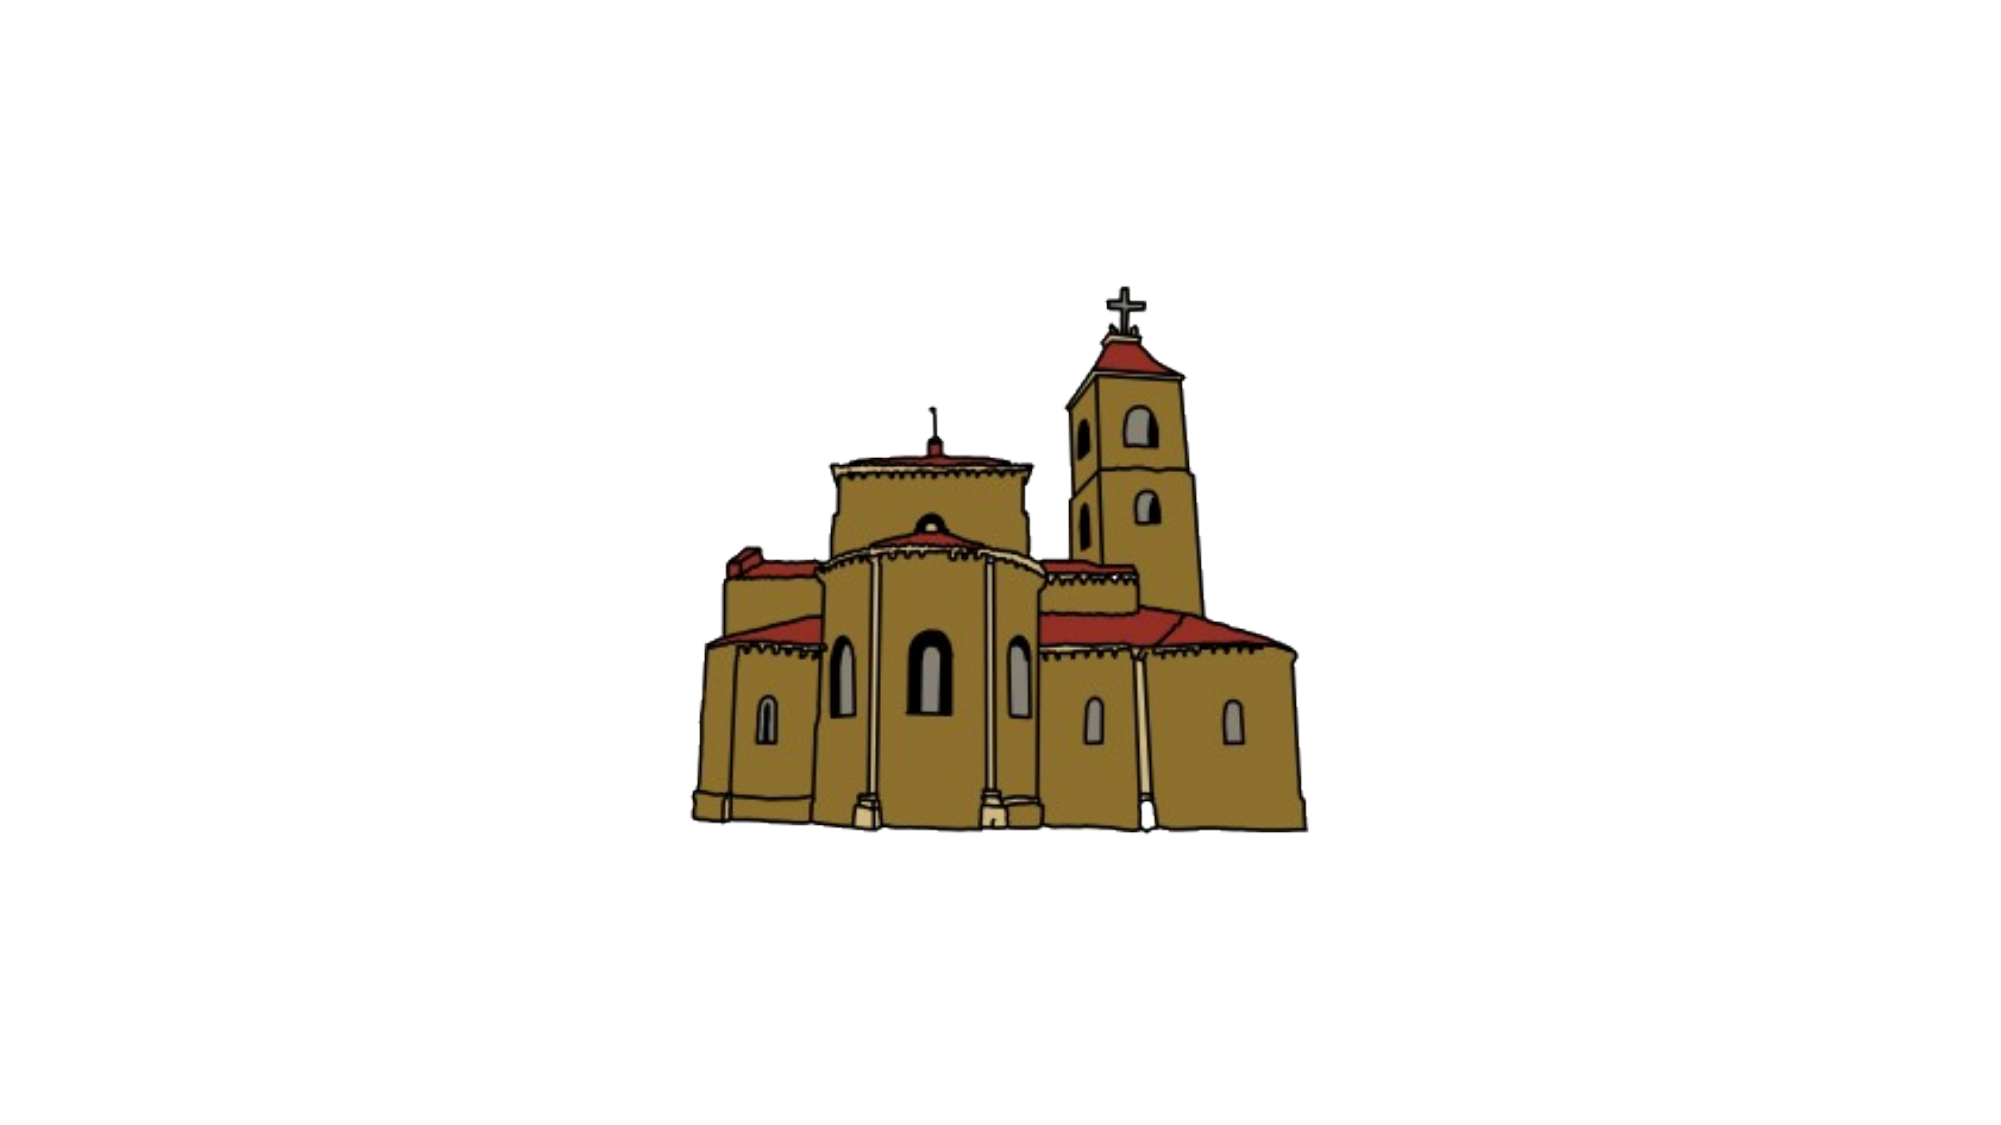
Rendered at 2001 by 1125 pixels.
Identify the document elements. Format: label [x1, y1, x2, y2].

picture [643, 206, 1357, 919]
